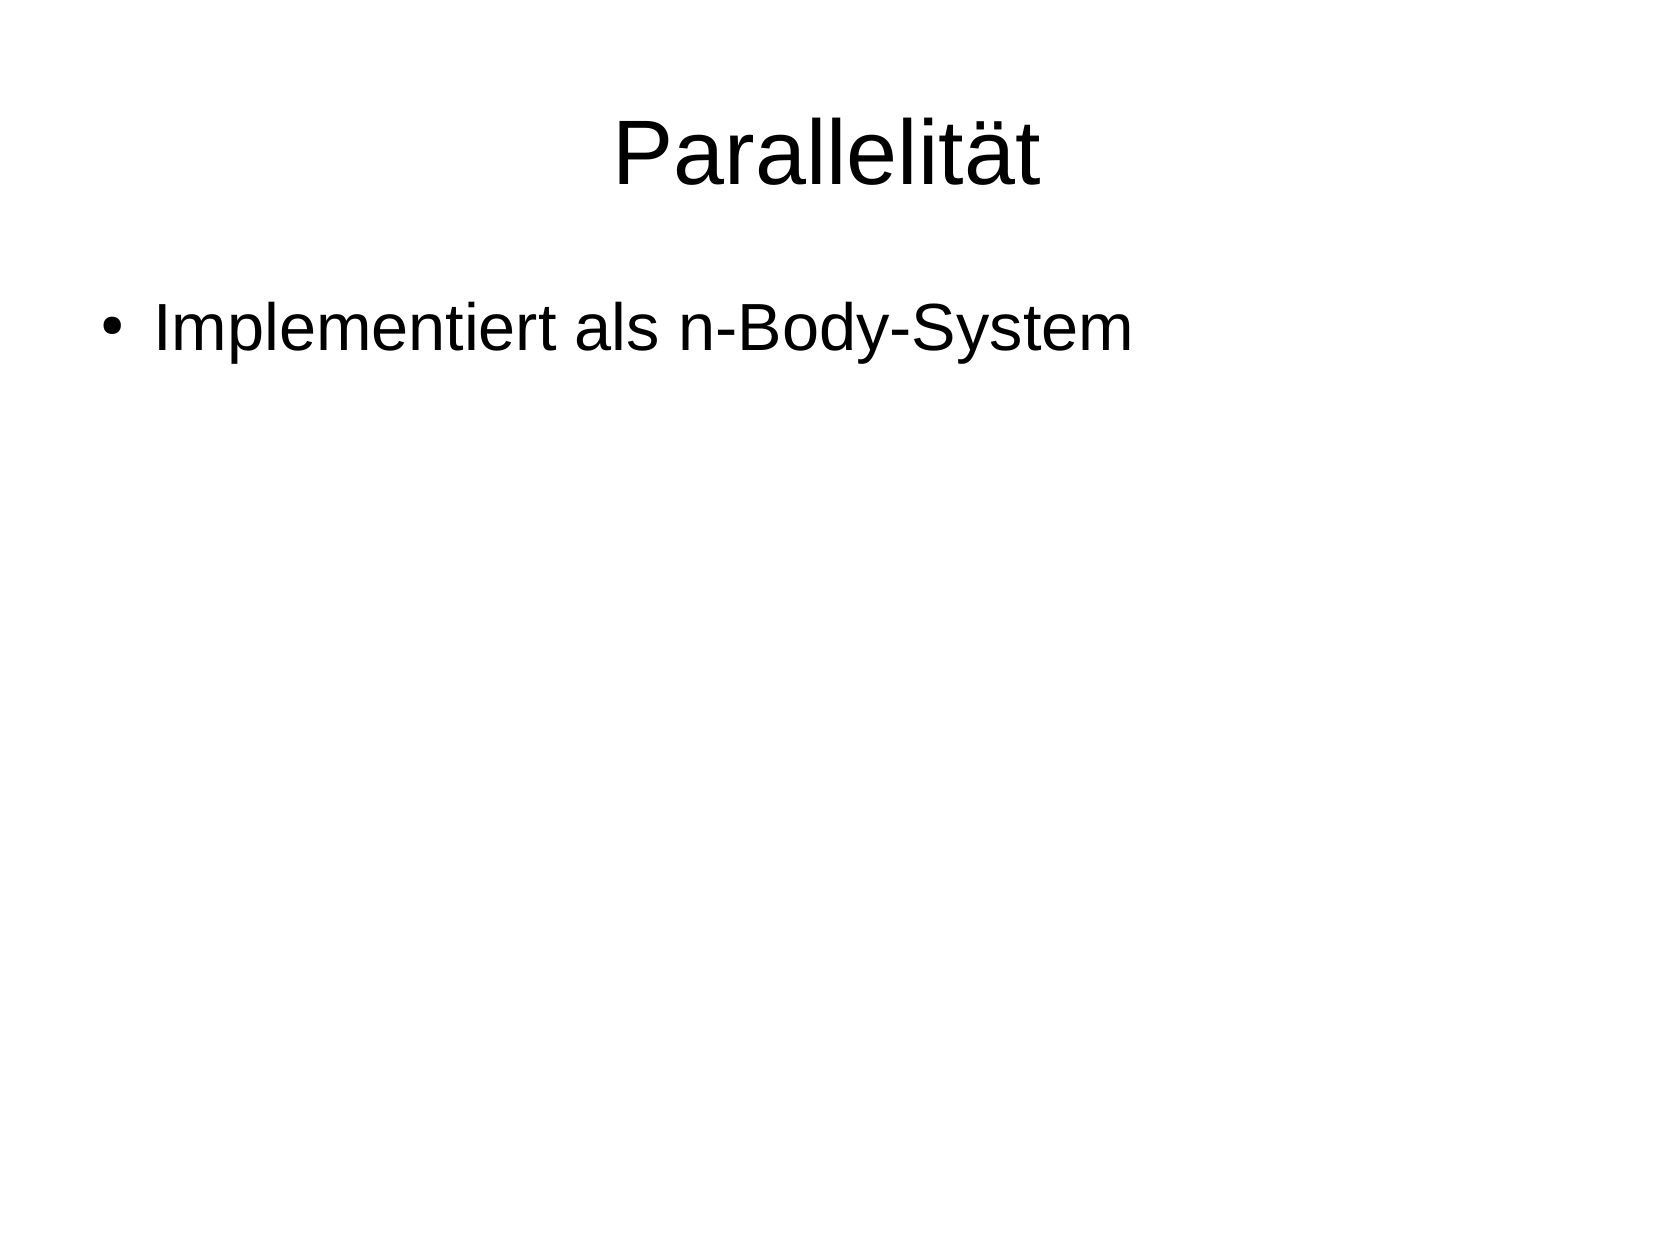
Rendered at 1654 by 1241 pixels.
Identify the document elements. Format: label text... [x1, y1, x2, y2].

title Parallelität [82, 49, 1571, 257]
list Implementiert als n-Body-System [82, 290, 1538, 1010]
